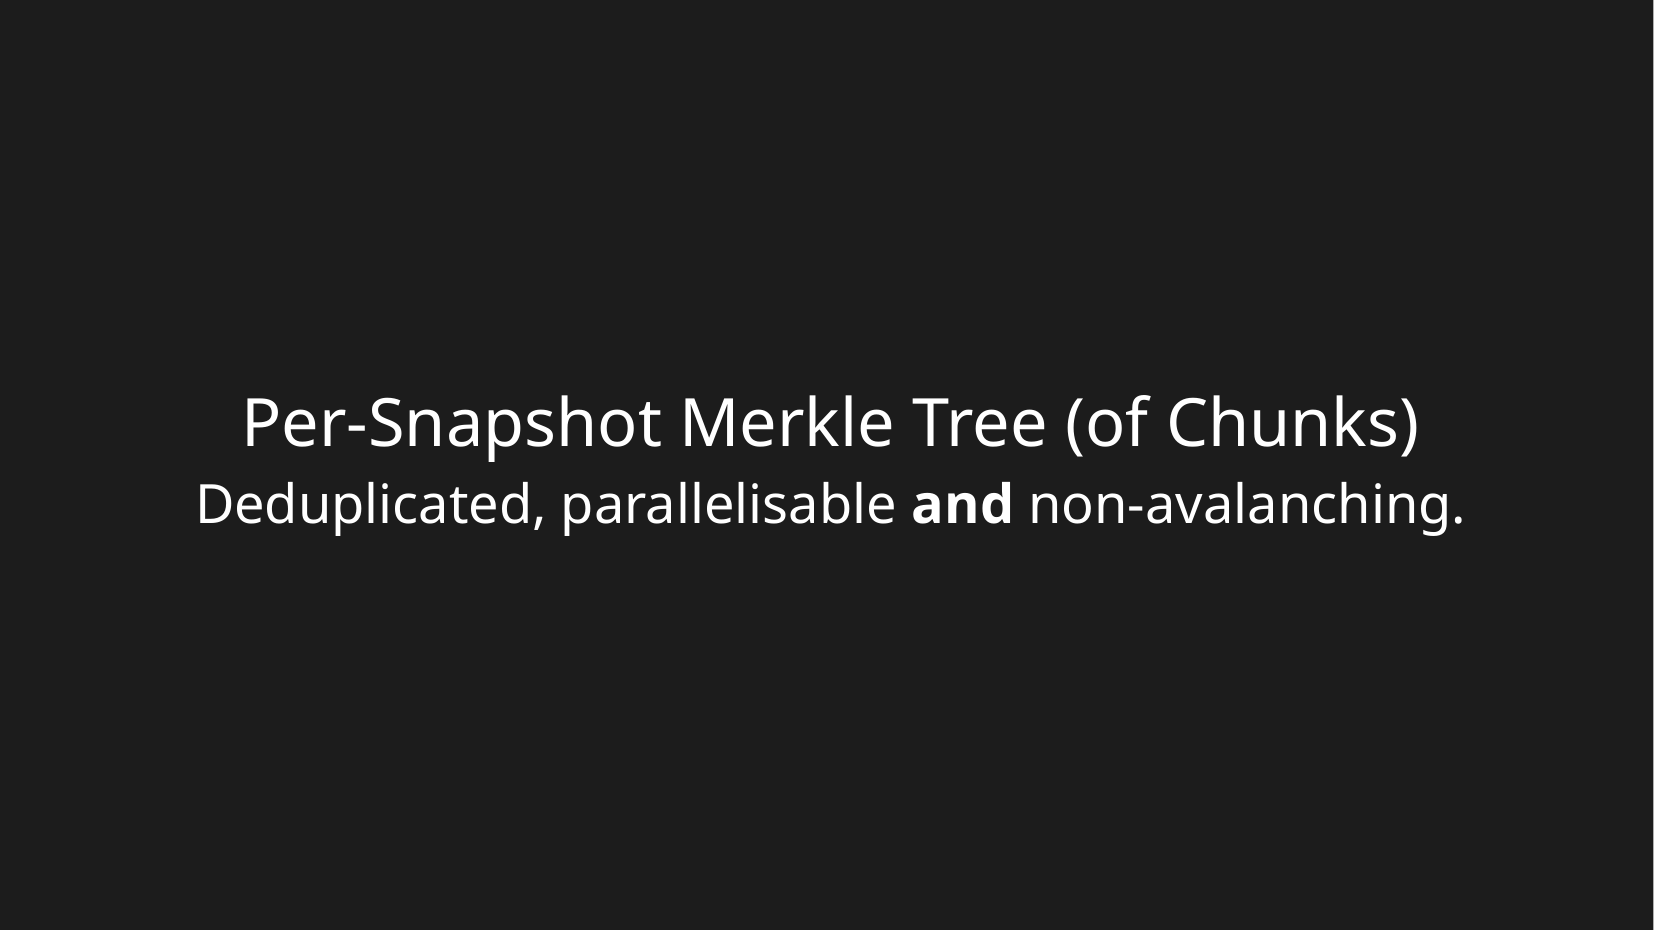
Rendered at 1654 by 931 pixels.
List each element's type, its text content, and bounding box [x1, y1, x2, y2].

subtitle Per-Snapshot Merkle Tree (of Chunks) Deduplicated, parallelisable and non-avalanching. [86, 330, 1576, 586]
